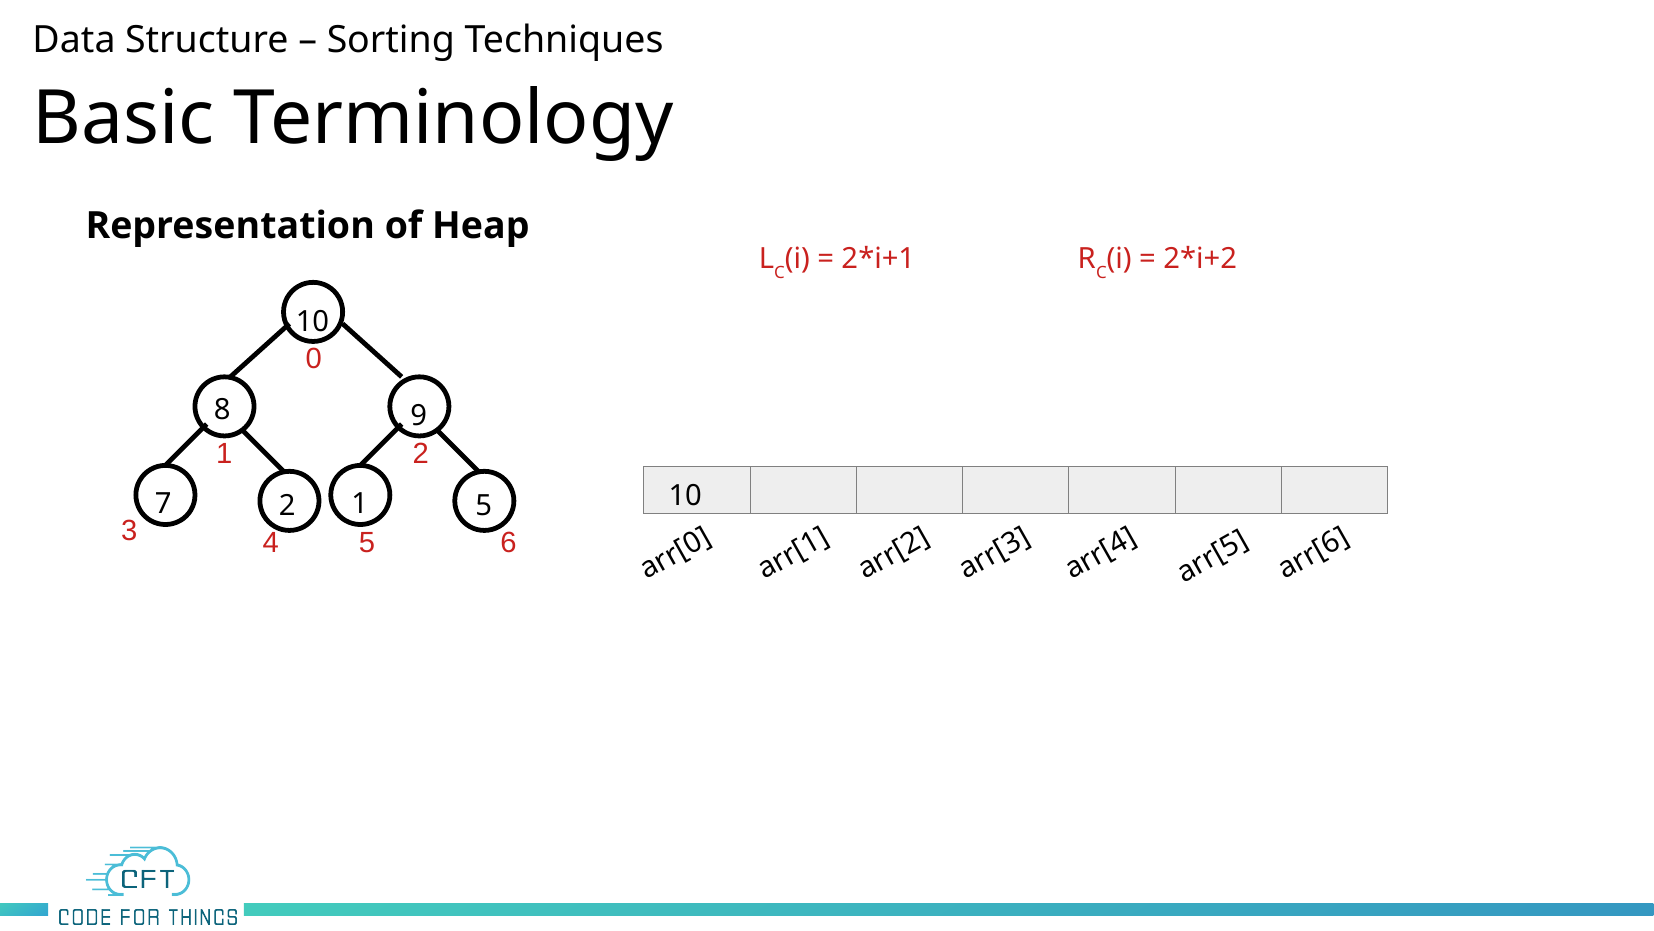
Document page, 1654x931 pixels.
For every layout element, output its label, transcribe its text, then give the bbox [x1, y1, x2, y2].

text_box [398, 376, 441, 386]
text_box [721, 466, 1388, 514]
text_box RC(i) = 2*i+2 [1062, 230, 1284, 287]
text_box [143, 465, 188, 475]
text_box arr[2] [832, 490, 970, 606]
text_box [330, 478, 336, 512]
text_box 5 [343, 518, 390, 566]
text_box [466, 471, 502, 477]
text_box [509, 484, 514, 518]
text_box LC(i) = 2*i+1 [744, 230, 961, 287]
text_box 6 [485, 518, 532, 566]
text_box 1 [336, 475, 385, 525]
text_box arr[6] [1258, 490, 1394, 606]
title Data Structure – Sorting Techniques Basic Terminology [32, 12, 1184, 166]
text_box arr[3] [933, 490, 1075, 606]
text_box 3 [106, 506, 153, 555]
text_box [211, 376, 238, 380]
text_box 9 [395, 386, 444, 436]
text_box [338, 465, 383, 475]
text_box arr[1] [732, 490, 869, 606]
text_box arr[4] [1043, 490, 1182, 606]
text_box [454, 484, 460, 518]
text_box [135, 479, 140, 506]
text_box [385, 478, 390, 512]
text_box Representation of Heap [70, 191, 604, 250]
text_box arr[0] [614, 490, 756, 606]
text_box arr[5] [1152, 493, 1293, 609]
text_box 1 [201, 429, 248, 478]
text_box 8 [199, 380, 248, 430]
text_box [470, 527, 485, 531]
text_box [313, 483, 320, 519]
text_box 10 [281, 292, 348, 342]
text_box [248, 388, 255, 425]
picture [59, 846, 237, 925]
text_box [259, 485, 264, 516]
text_box 4 [248, 518, 294, 566]
text_box [194, 391, 199, 422]
text_box [389, 389, 395, 424]
text_box [444, 390, 449, 423]
text_box 2 [397, 429, 444, 478]
text_box 7 [140, 475, 189, 525]
text_box [291, 282, 335, 292]
text_box [189, 477, 196, 513]
text_box 0 [290, 335, 337, 383]
text_box [294, 527, 304, 531]
text_box 2 [264, 477, 313, 527]
text_box 10 [653, 466, 721, 516]
text_box 5 [460, 477, 509, 527]
text_box [272, 471, 307, 477]
text_box [643, 466, 653, 514]
